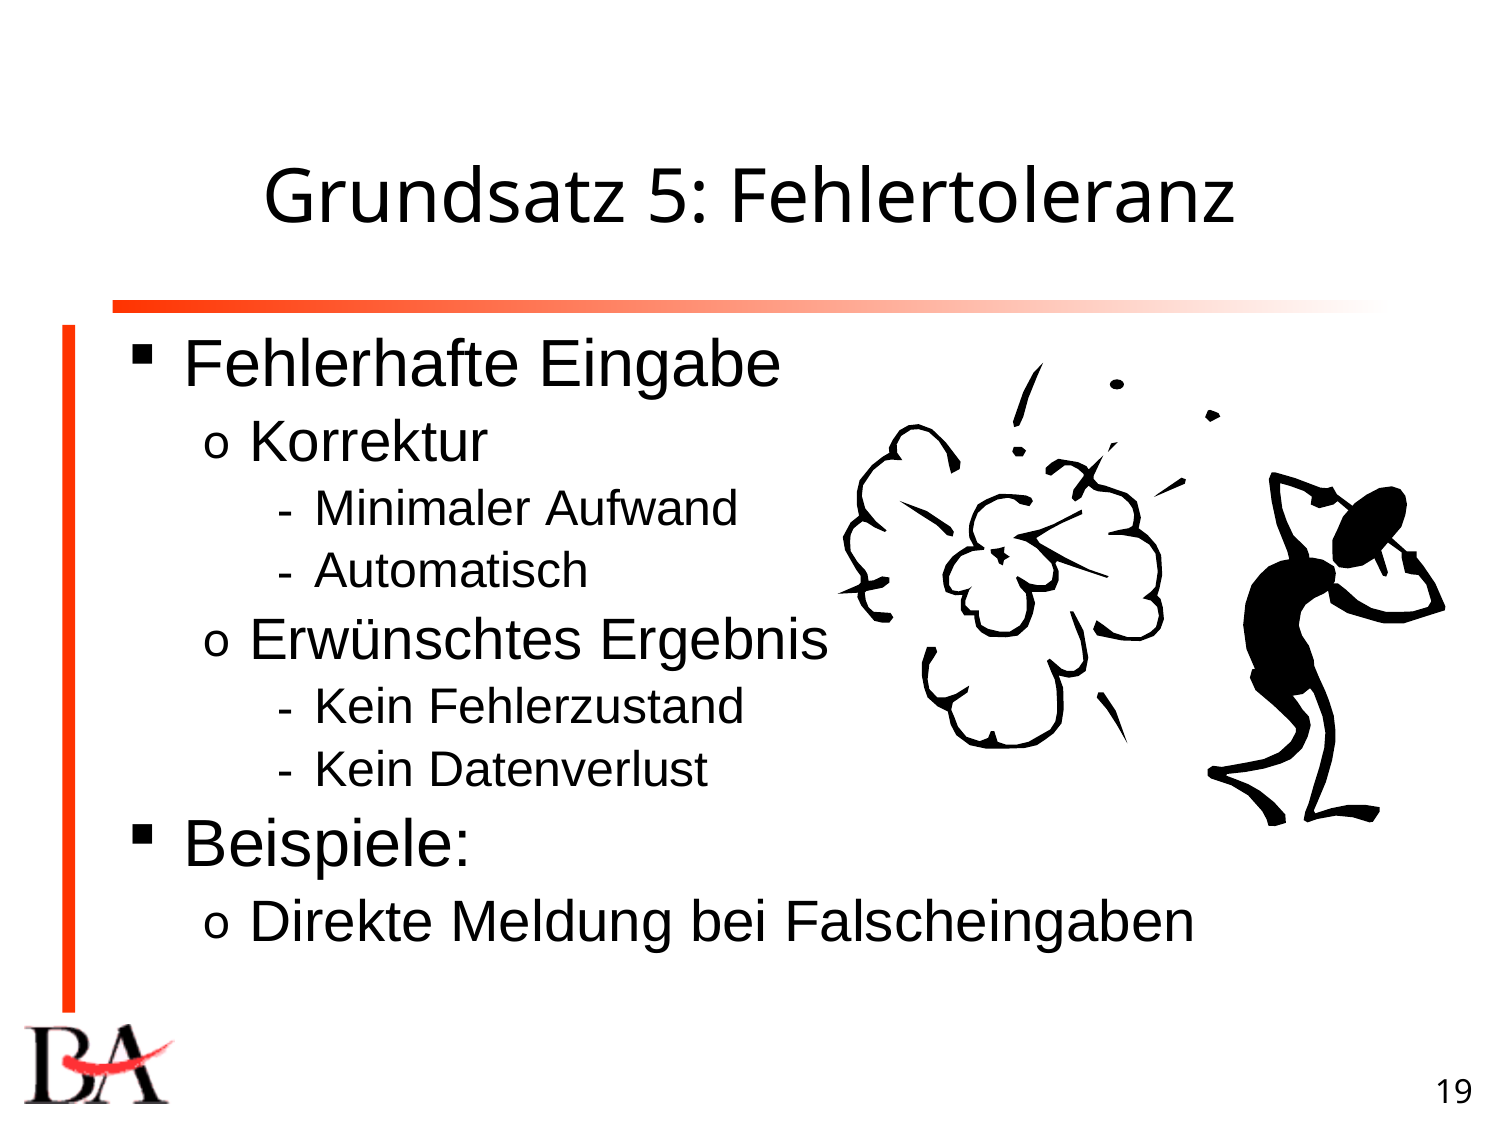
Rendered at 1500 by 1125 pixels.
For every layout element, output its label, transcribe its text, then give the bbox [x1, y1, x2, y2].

picture [24, 1024, 175, 1104]
picture [837, 362, 1446, 827]
list Fehlerhafte Eingabe Korrektur Minimaler Aufwand Automatisch Erwünschtes Ergebnis Kein Fehlerzustand Kein Datenverlust Beispiele: Direkte Meldung bei Falscheingaben [112, 324, 1388, 1051]
title Grundsatz 5: Fehlertoleranz [112, 99, 1388, 288]
